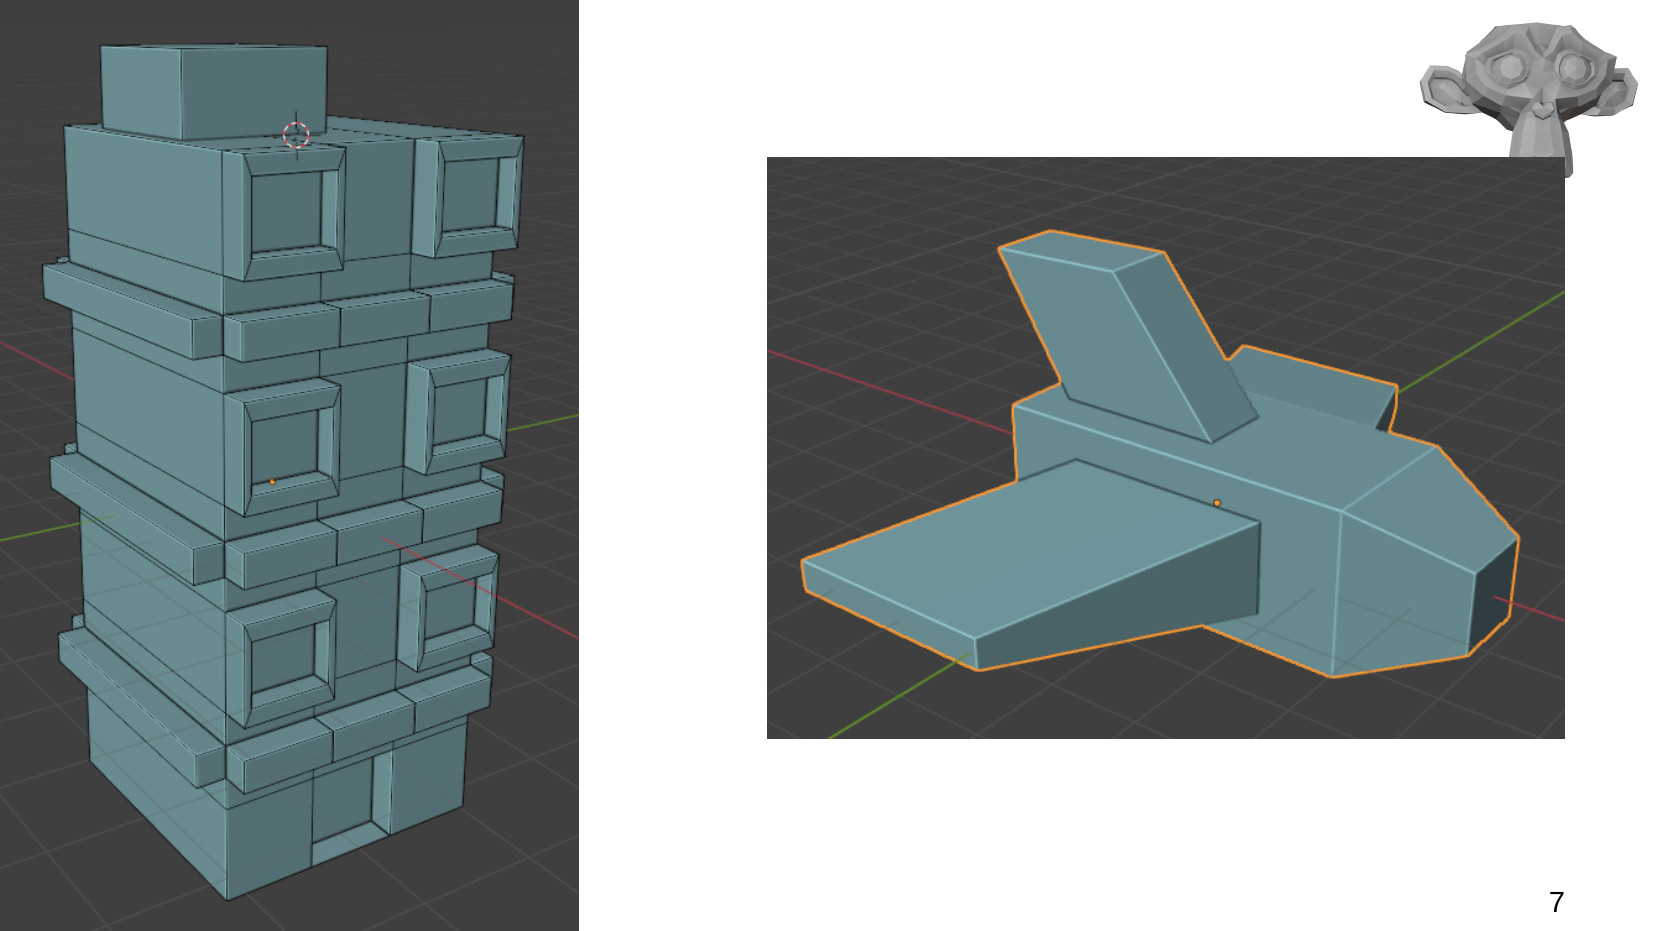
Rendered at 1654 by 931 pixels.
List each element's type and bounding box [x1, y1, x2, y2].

picture [0, 0, 579, 931]
picture [767, 11, 1645, 739]
